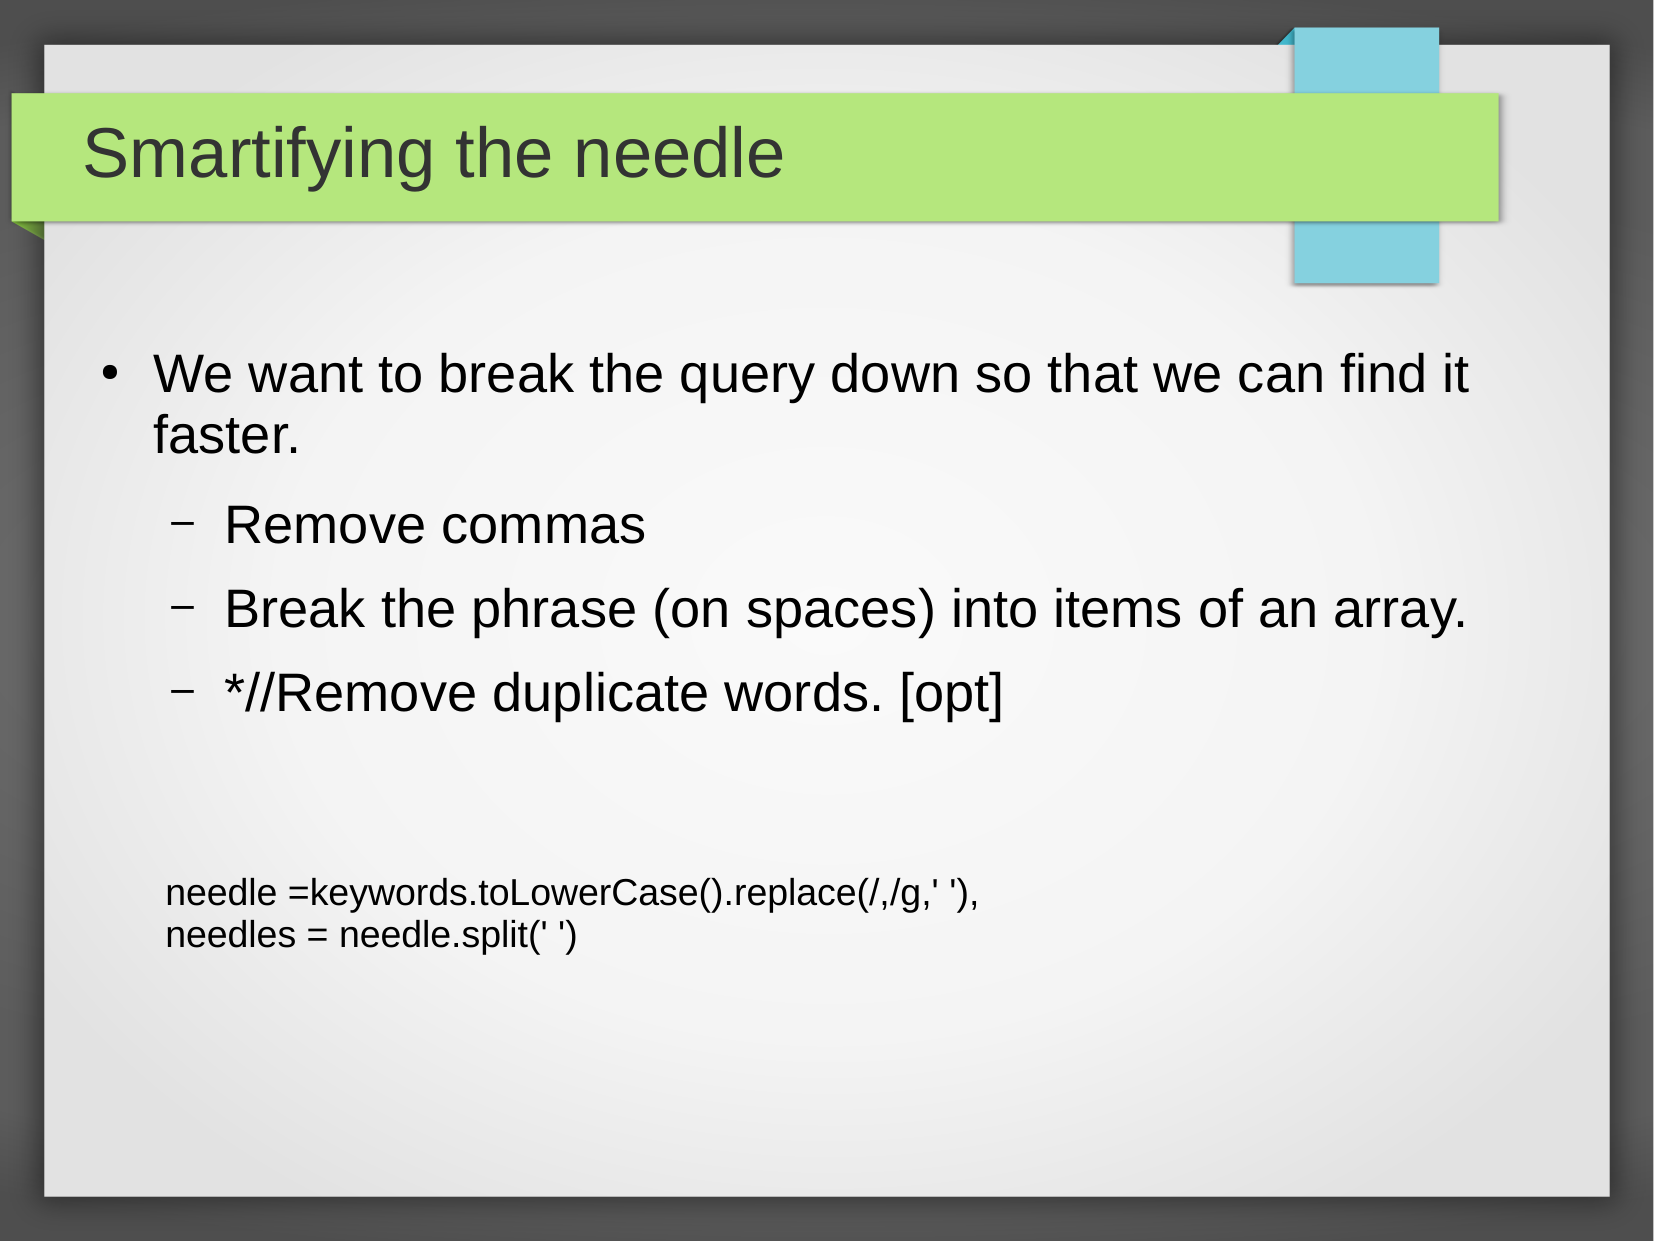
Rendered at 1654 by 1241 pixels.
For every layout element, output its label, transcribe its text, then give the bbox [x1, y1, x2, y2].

picture [0, 0, 1654, 1241]
title Smartifying the needle [82, 49, 1571, 257]
text_box needle =keywords.toLowerCase().replace(/,/g,' '), needles = needle.split(' ') [150, 863, 1503, 1085]
list We want to break the query down so that we can find it faster. Remove commas Break the phrase (on spaces) into items of an array. *//Remove duplicate words. [opt] [82, 343, 1538, 796]
